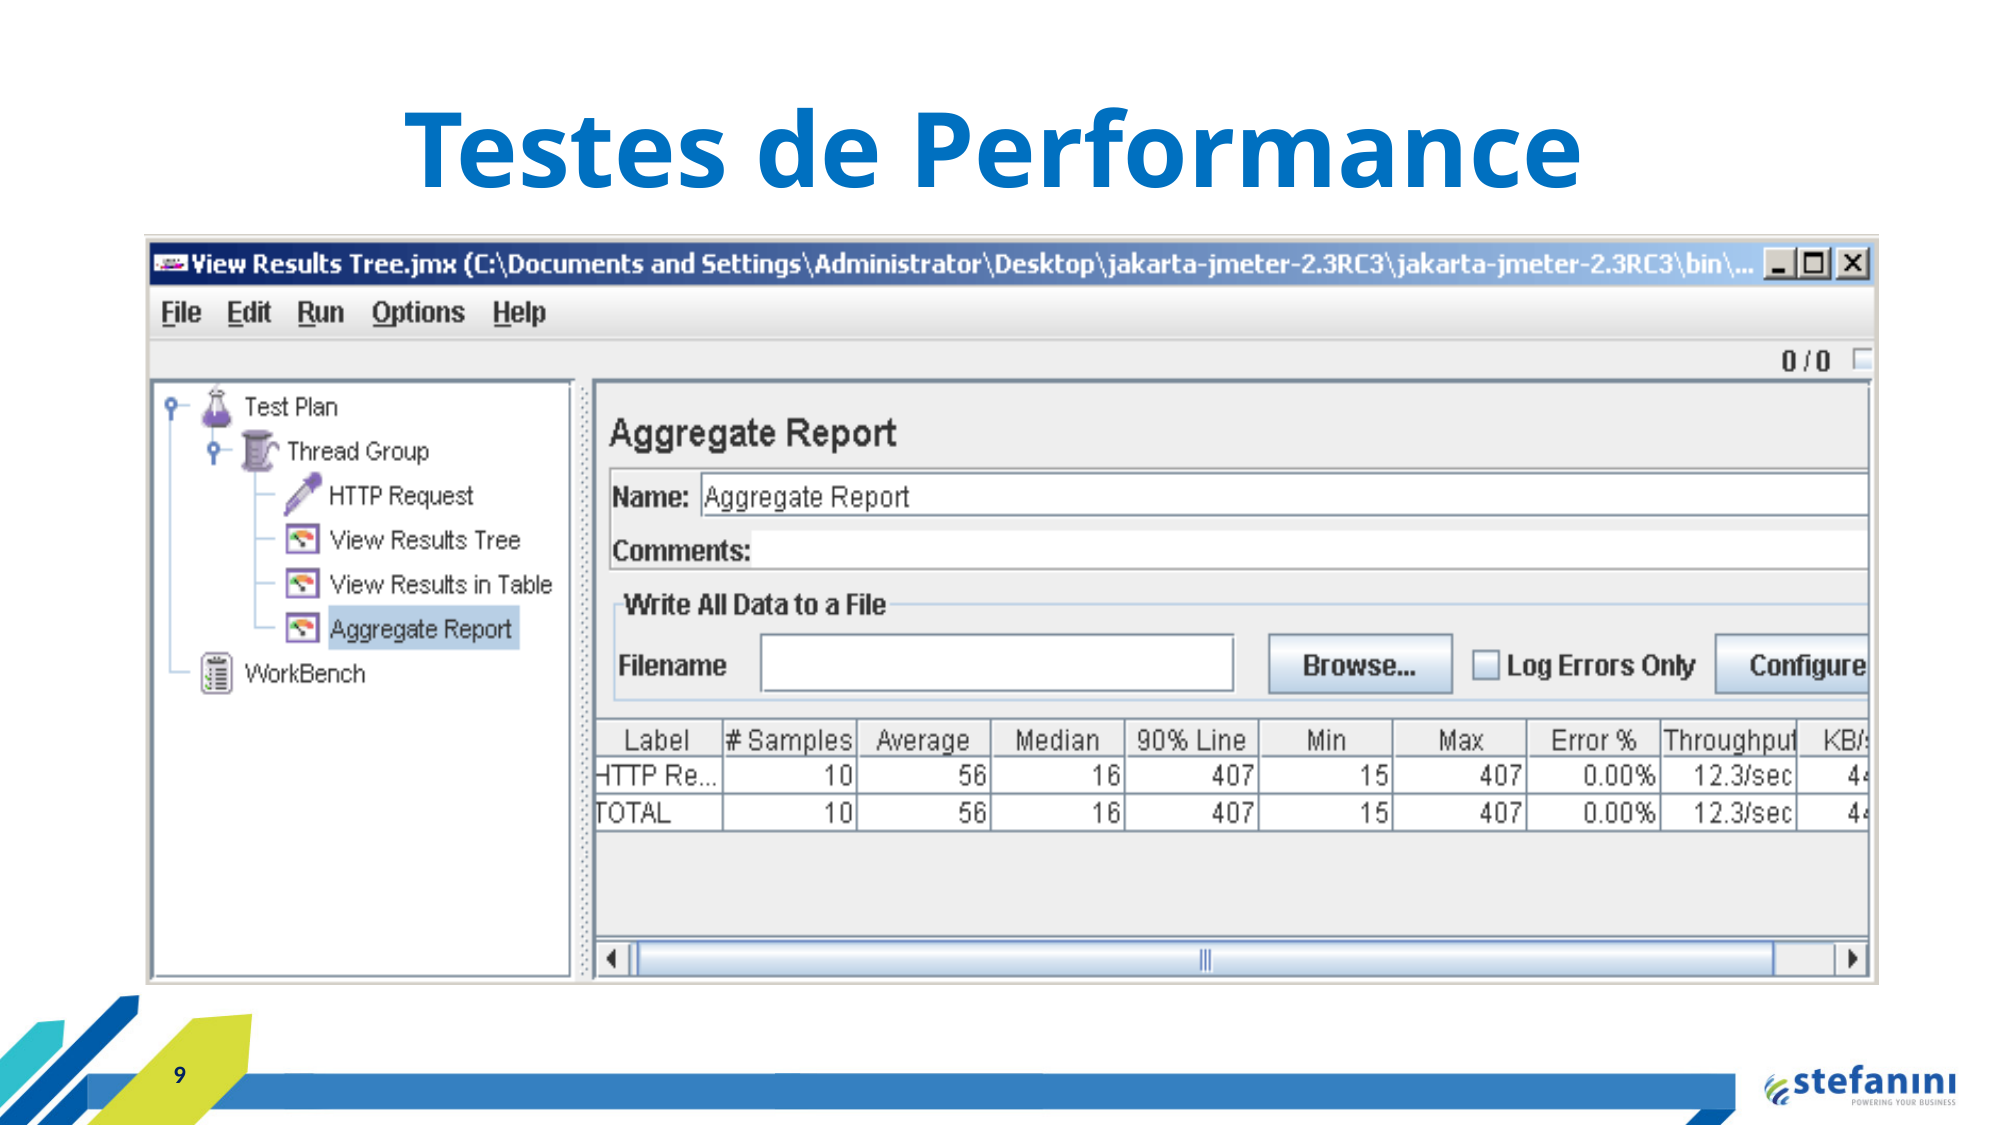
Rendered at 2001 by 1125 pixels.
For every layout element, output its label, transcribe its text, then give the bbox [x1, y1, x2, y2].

picture [144, 234, 1879, 985]
text_box <number> [158, 1043, 609, 1104]
text_box Testes de Performance [27, 46, 1961, 246]
